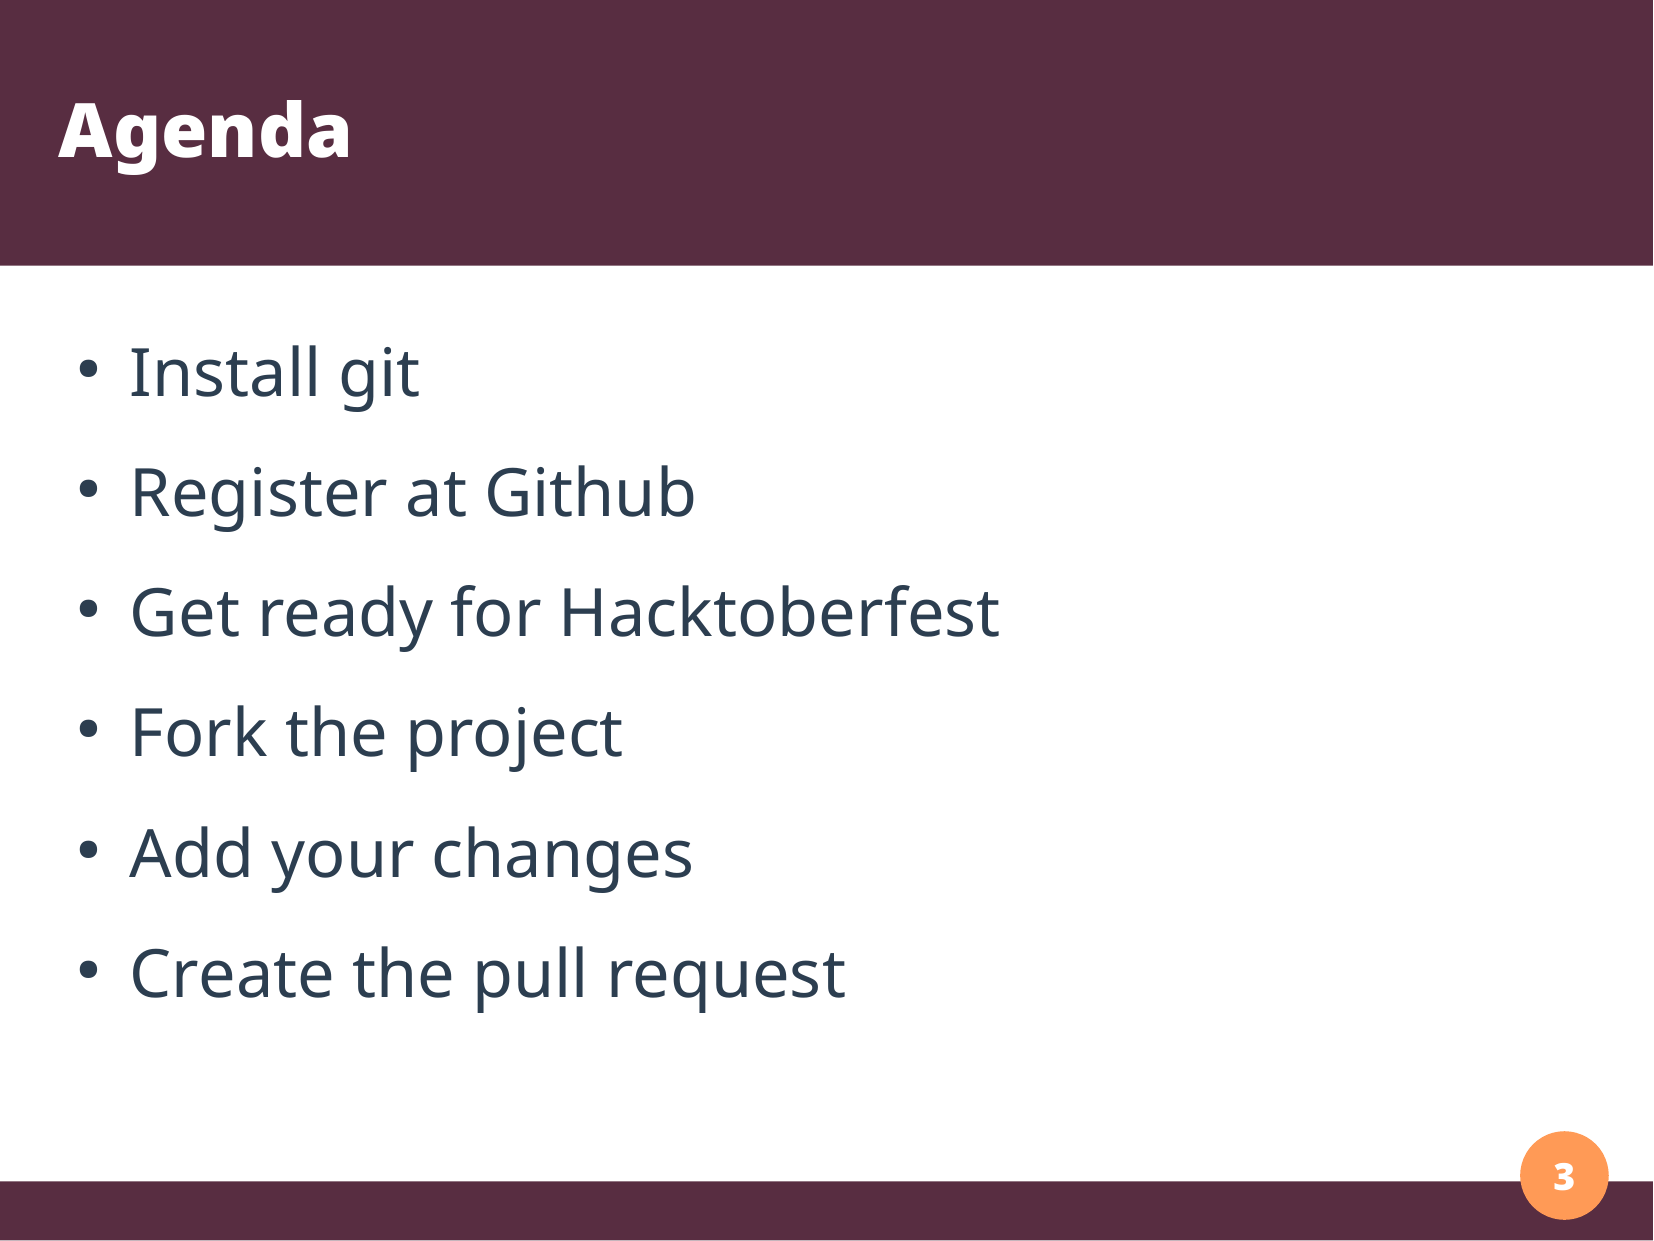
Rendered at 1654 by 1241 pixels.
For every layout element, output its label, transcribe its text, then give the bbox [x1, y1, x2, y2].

list Install git Register at Github Get ready for Hacktoberfest Fork the project Add your changes Create the pull request [58, 324, 1594, 1152]
title Agenda [58, 49, 1594, 207]
